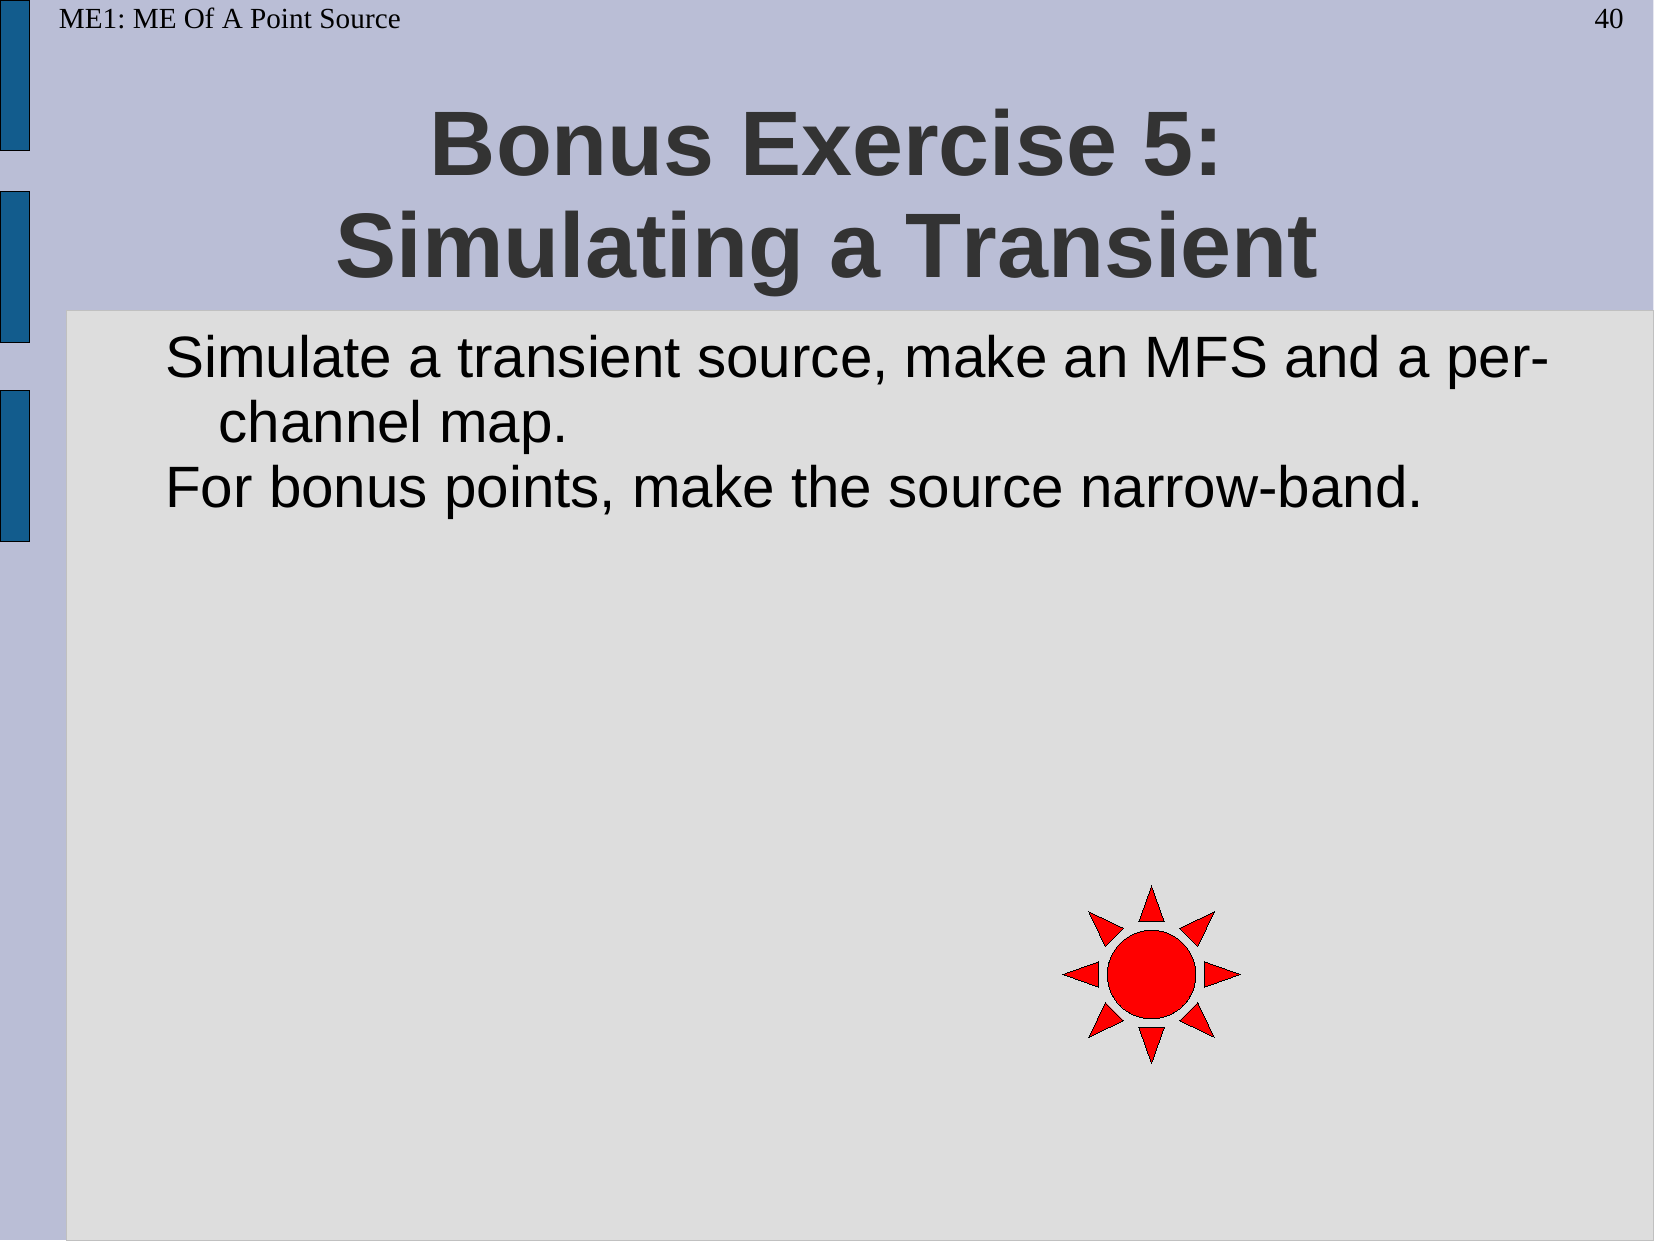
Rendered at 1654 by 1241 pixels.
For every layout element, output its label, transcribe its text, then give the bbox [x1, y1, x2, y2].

text_box [1138, 1027, 1165, 1064]
text_box [1204, 961, 1241, 988]
text_box [1179, 911, 1215, 947]
text_box [1088, 1002, 1124, 1038]
text_box [1107, 930, 1196, 1019]
text_box [1138, 885, 1165, 922]
text_box [1179, 1002, 1215, 1038]
text_box [1062, 961, 1099, 988]
text_box [1088, 911, 1124, 947]
list Simulate a transient source, make an MFS and a per-channel map. For bonus points, make the source narrow-band. [147, 324, 1560, 596]
title Bonus Exercise 5: Simulating a Transient [121, 87, 1534, 302]
